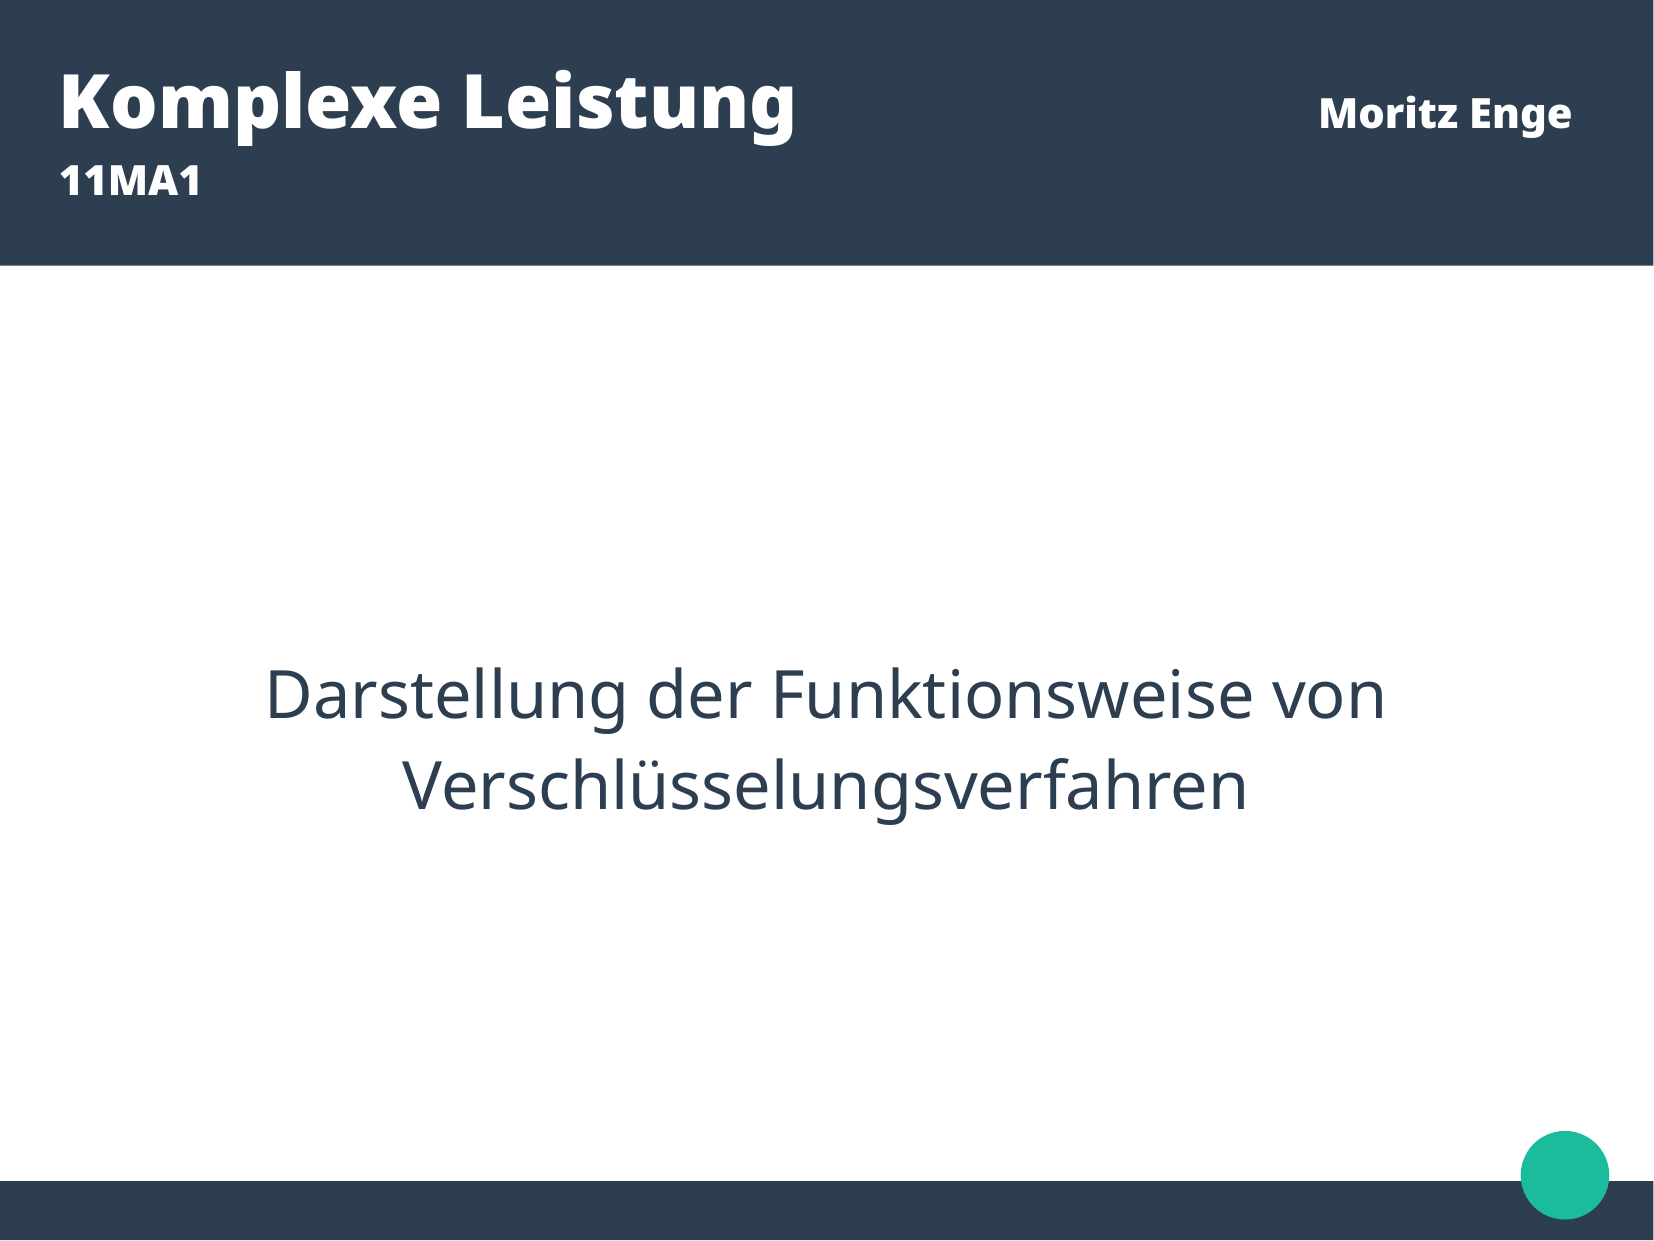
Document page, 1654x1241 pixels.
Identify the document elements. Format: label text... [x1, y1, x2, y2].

subtitle Darstellung der Funktionsweise von Verschlüsselungsverfahren [59, 324, 1595, 1152]
title Komplexe Leistung Moritz Enge 11MA1 [59, 49, 1595, 207]
